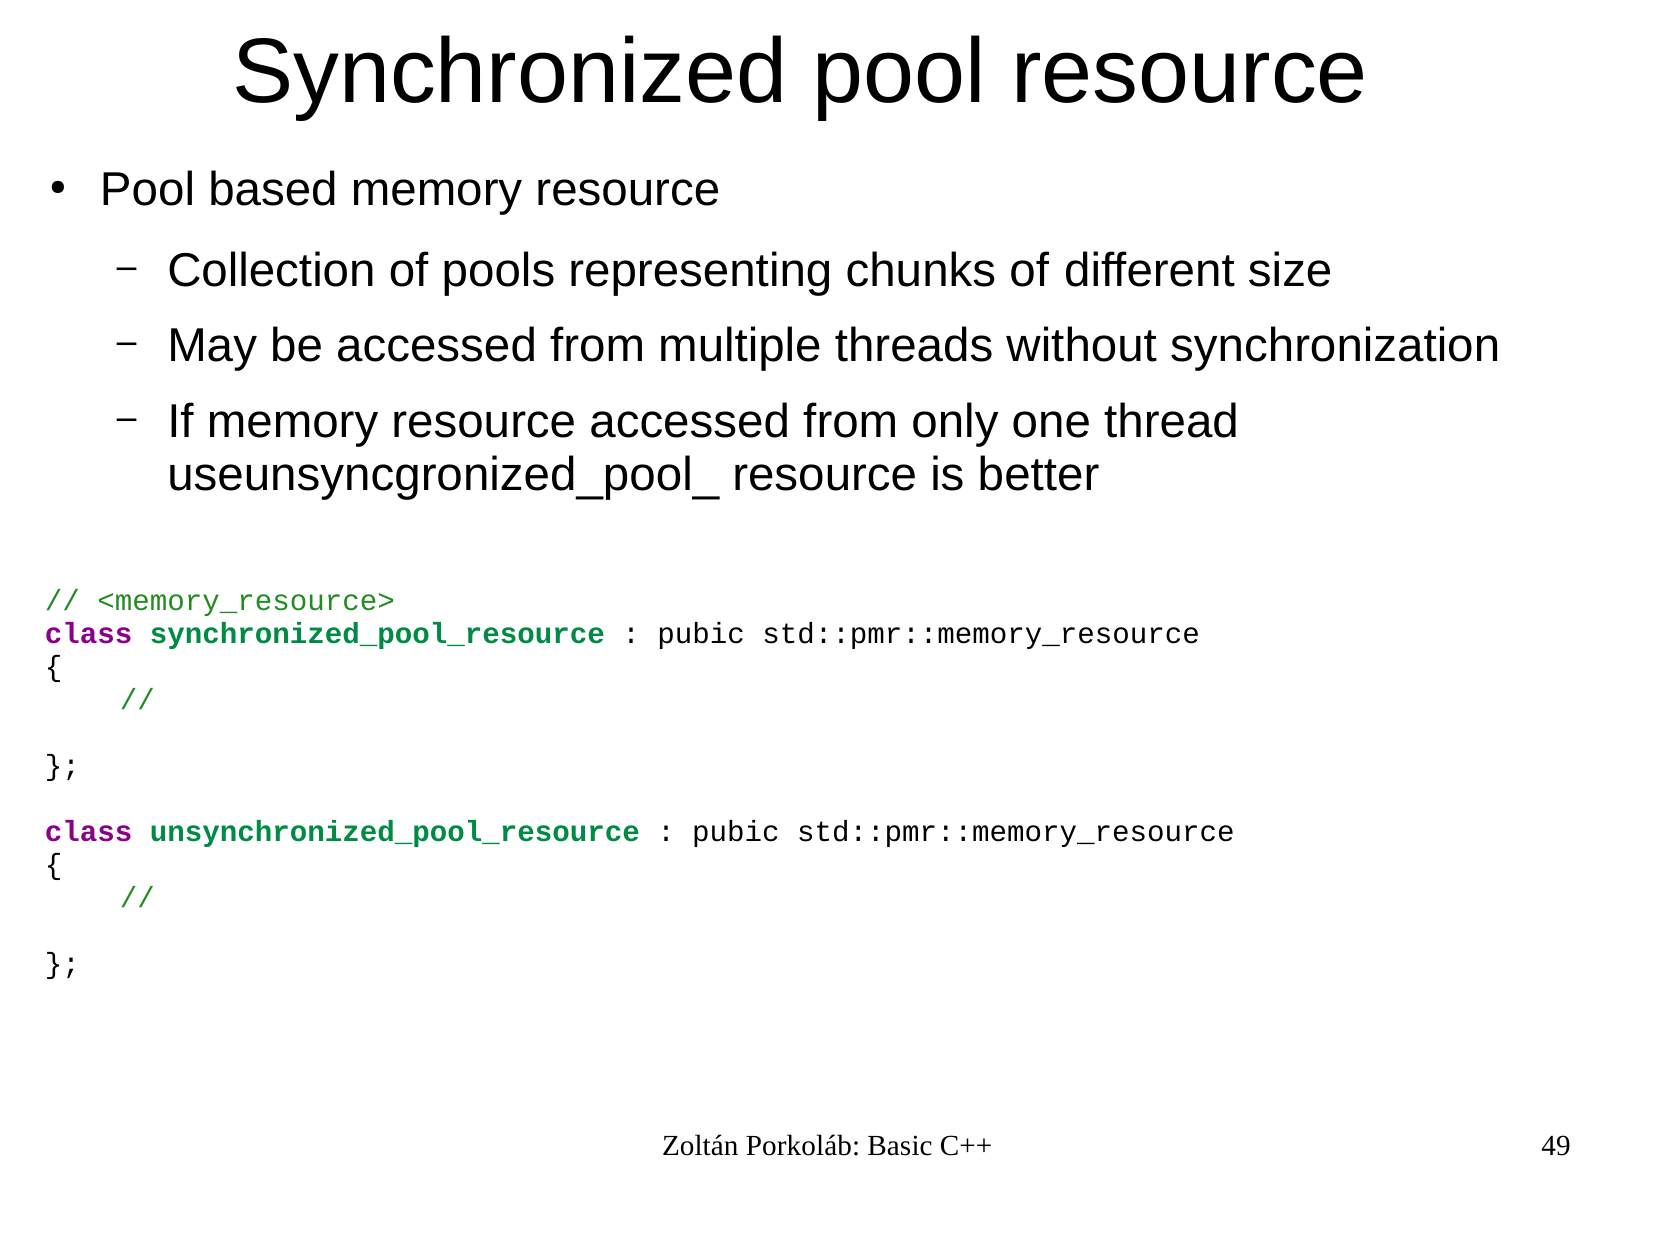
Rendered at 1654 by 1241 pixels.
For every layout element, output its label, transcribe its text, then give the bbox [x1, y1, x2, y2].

title Synchronized pool resource [56, 0, 1546, 81]
text_box // <memory_resource> class synchronized_pool_resource : pubic std::pmr::memory_resource { // }; class unsynchronized_pool_resource : pubic std::pmr::memory_resource { // }; [30, 578, 1654, 1156]
list Pool based memory resource Collection of pools representing chunks of different size May be accessed from multiple threads without synchronization If memory resource accessed from only one thread useunsyncgronized_pool_ resource is better [32, 81, 1593, 502]
